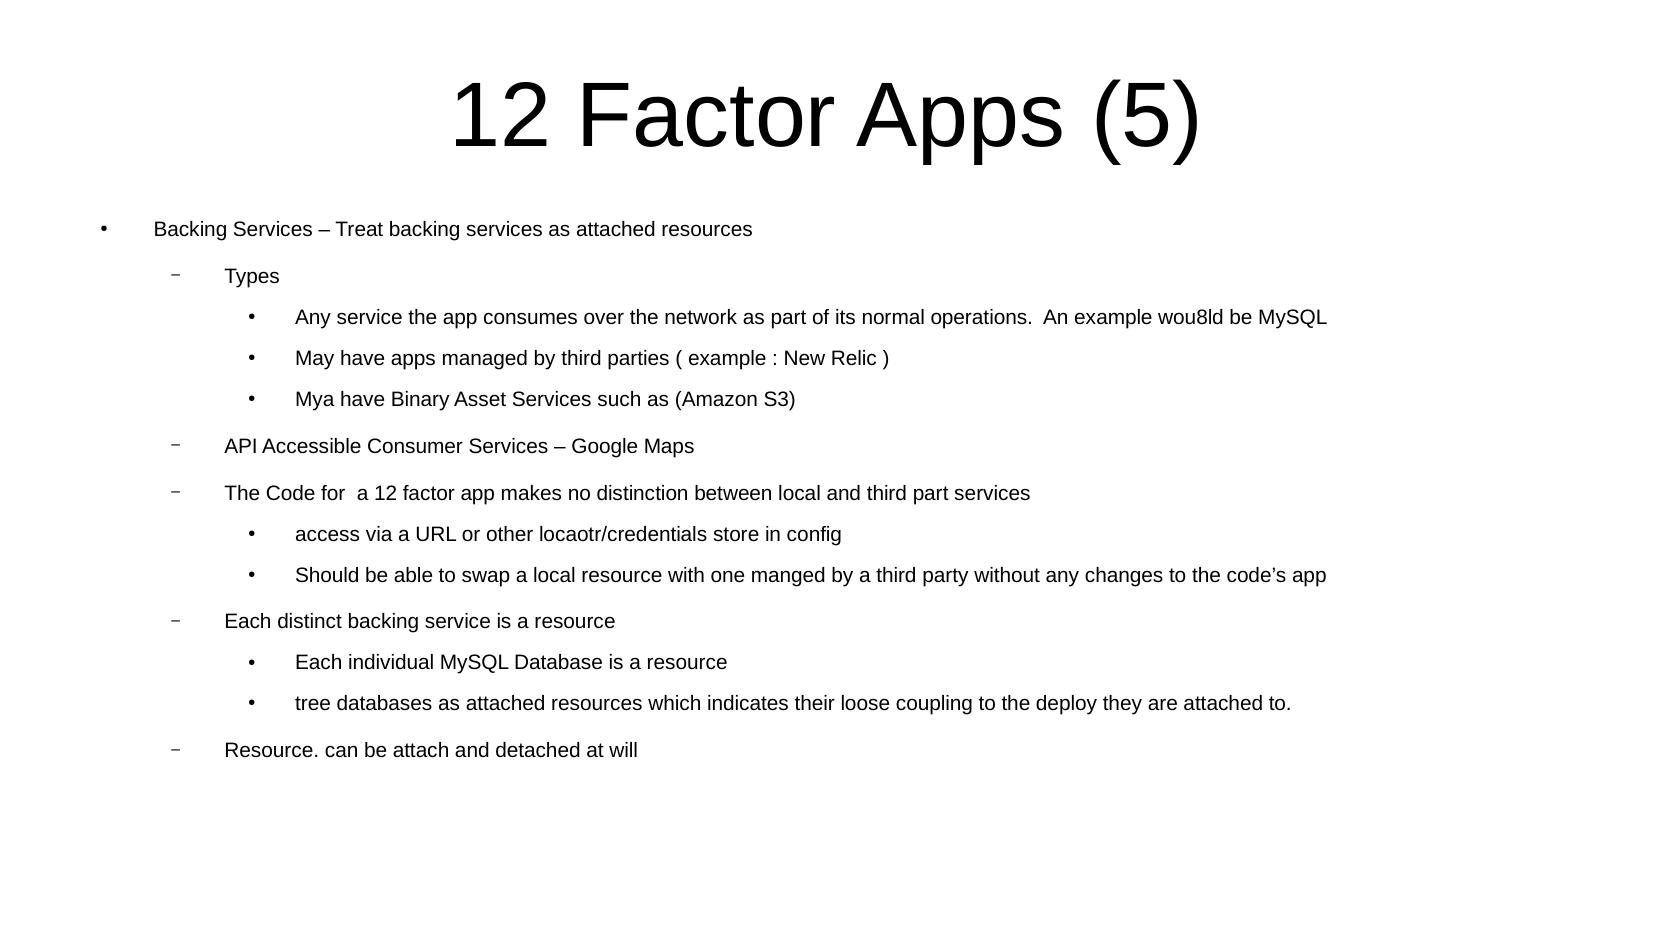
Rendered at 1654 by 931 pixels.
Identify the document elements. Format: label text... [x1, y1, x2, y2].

list Backing Services – Treat backing services as attached resources Types Any service the app consumes over the network as part of its normal operations. An example wou8ld be MySQL May have apps managed by third parties ( example : New Relic ) Mya have Binary Asset Services such as (Amazon S3) API Accessible Consumer Services – Google Maps The Code for a 12 factor app makes no distinction between local and third part services access via a URL or other locaotr/credentials store in config Should be able to swap a local resource with one manged by a third party without any changes to the code’s app Each distinct backing service is a resource Each individual MySQL Database is a resource tree databases as attached resources which indicates their loose coupling to the deploy they are attached to. Resource. can be attach and detached at will [82, 217, 1606, 916]
title 12 Factor Apps (5) [82, 37, 1571, 193]
